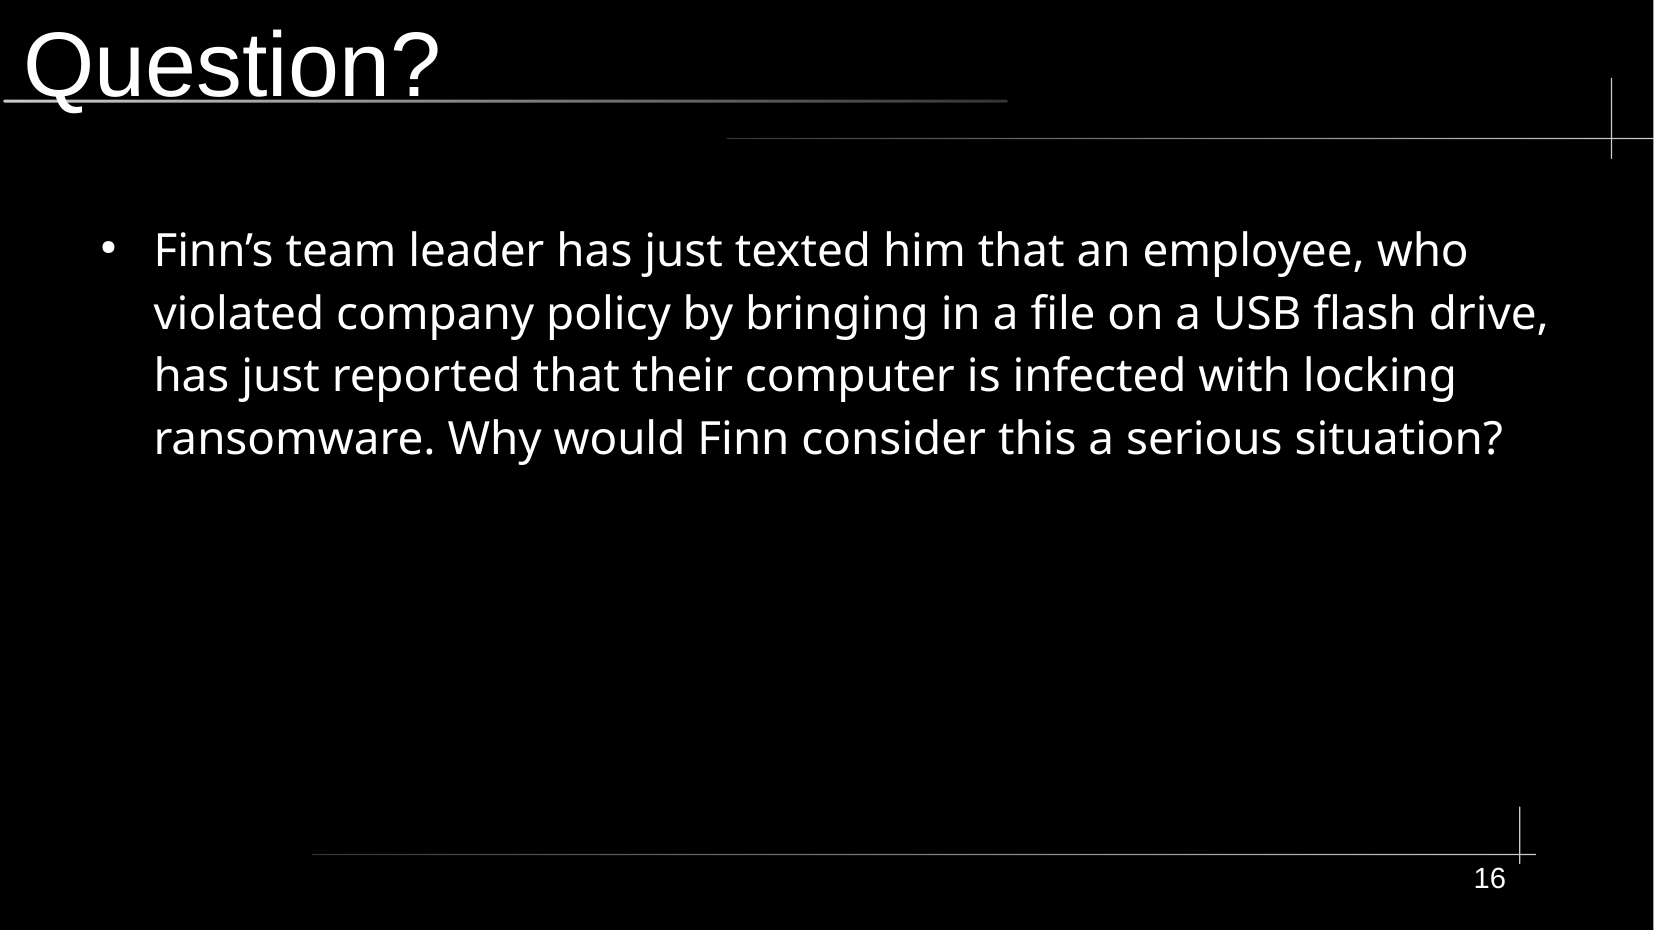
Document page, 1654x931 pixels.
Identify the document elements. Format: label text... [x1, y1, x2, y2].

list Finn’s team leader has just texted him that an employee, who violated company policy by bringing in a file on a USB flash drive, has just reported that their computer is infected with locking ransomware. Why would Finn consider this a serious situation? [82, 217, 1571, 758]
title Question? [23, 11, 1589, 119]
